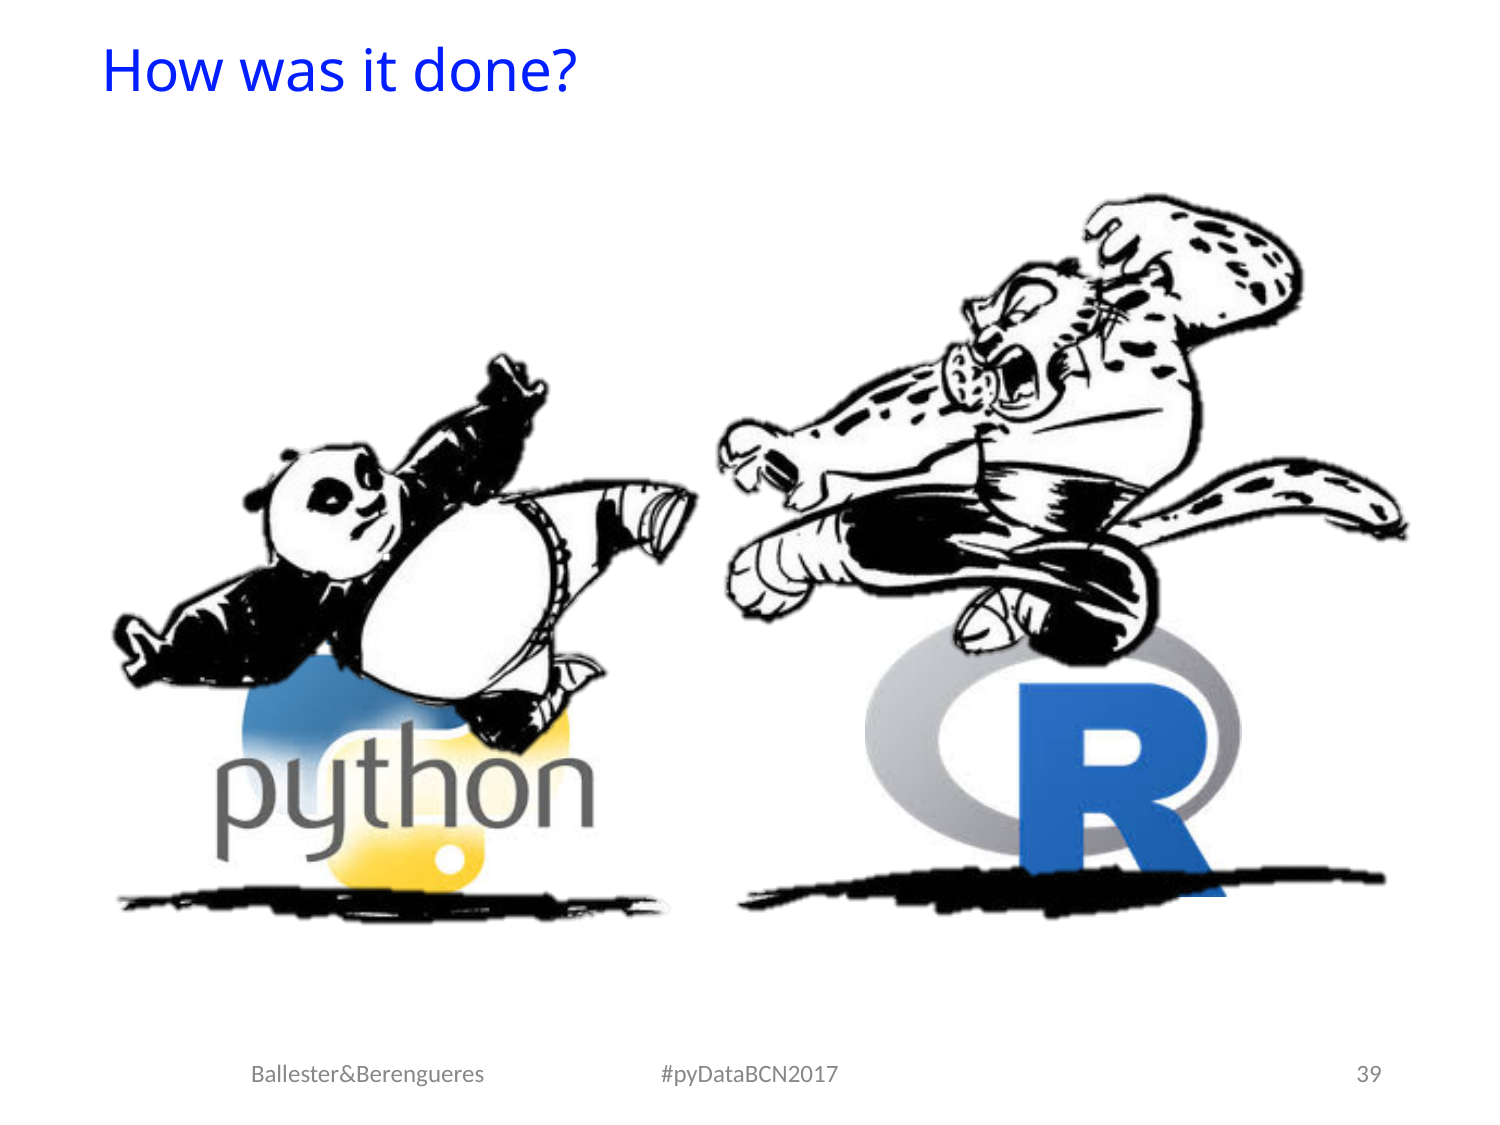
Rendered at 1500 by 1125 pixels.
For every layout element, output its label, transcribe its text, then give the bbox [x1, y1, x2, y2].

title How was it done? [86, 32, 1425, 114]
footer #pyDataBCN2017 [496, 1042, 1004, 1103]
picture [103, 167, 1451, 952]
slide_number <number> [1059, 1042, 1397, 1103]
slide_number Ballester&Berengueres [235, 1042, 496, 1103]
